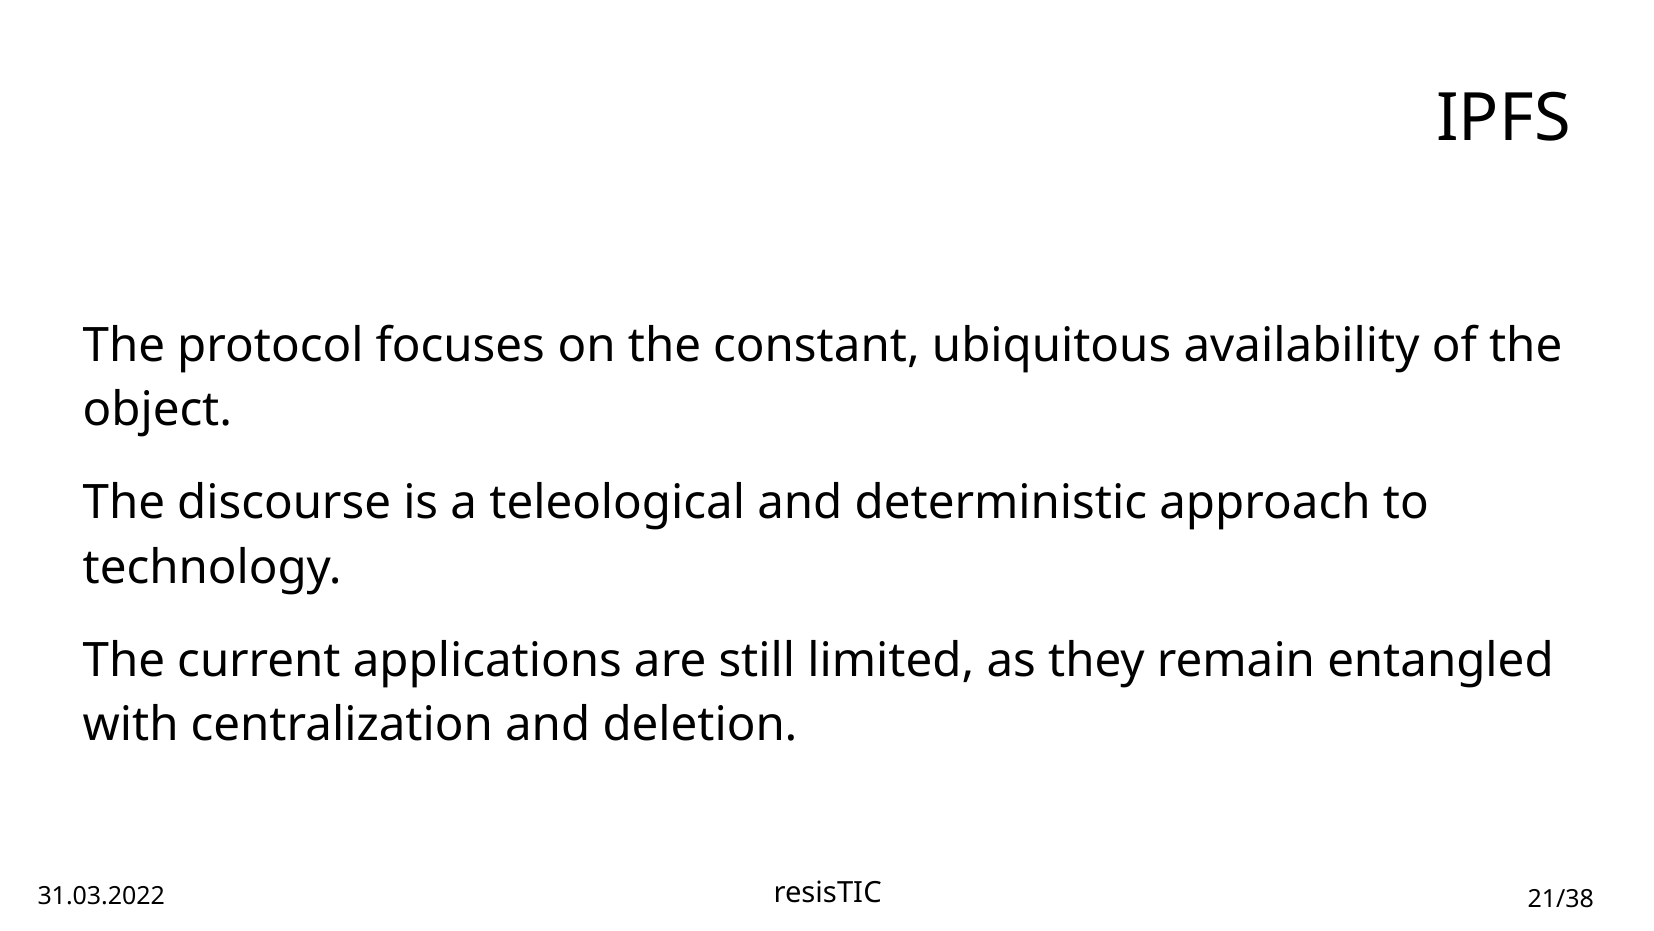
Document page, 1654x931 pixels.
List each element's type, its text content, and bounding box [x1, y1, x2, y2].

list The protocol focuses on the constant, ubiquitous availability of the object. The discourse is a teleological and deterministic approach to technology. The current applications are still limited, as they remain entangled with centralization and deletion. [82, 217, 1571, 758]
title IPFS [82, 37, 1571, 193]
text_box 21/38 [1383, 873, 1609, 919]
